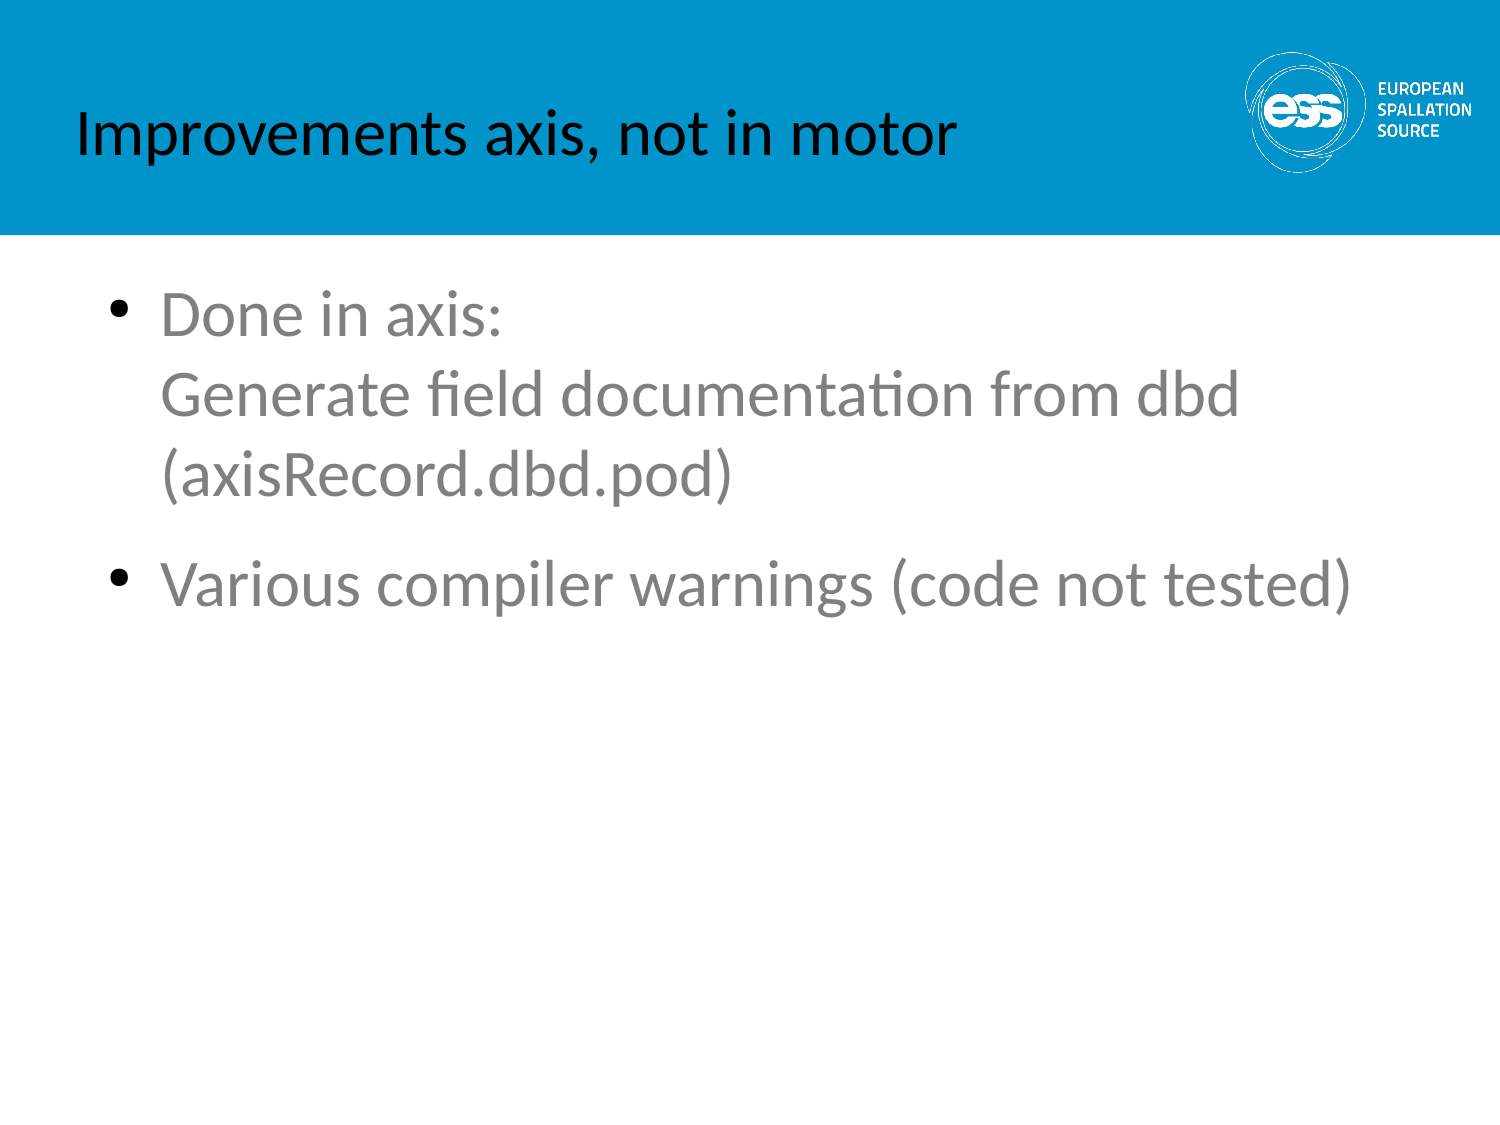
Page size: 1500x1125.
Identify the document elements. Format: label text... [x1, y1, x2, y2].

picture [1264, 94, 1342, 127]
picture [1422, 125, 1428, 134]
title Improvements axis, not in motor [75, 45, 1247, 233]
picture [1400, 83, 1407, 94]
picture [1398, 109, 1406, 115]
picture [1379, 83, 1385, 94]
picture [1432, 125, 1438, 136]
picture [1423, 83, 1430, 94]
picture [1389, 104, 1393, 115]
list Done in axis: Generate field documentation from dbd (axisRecord.dbd.pod) Various compiler warnings (code not tested) [75, 262, 1426, 1005]
picture [1409, 104, 1415, 115]
picture [1443, 86, 1450, 93]
picture [1418, 104, 1423, 115]
picture [1436, 104, 1444, 115]
picture [1454, 83, 1458, 94]
